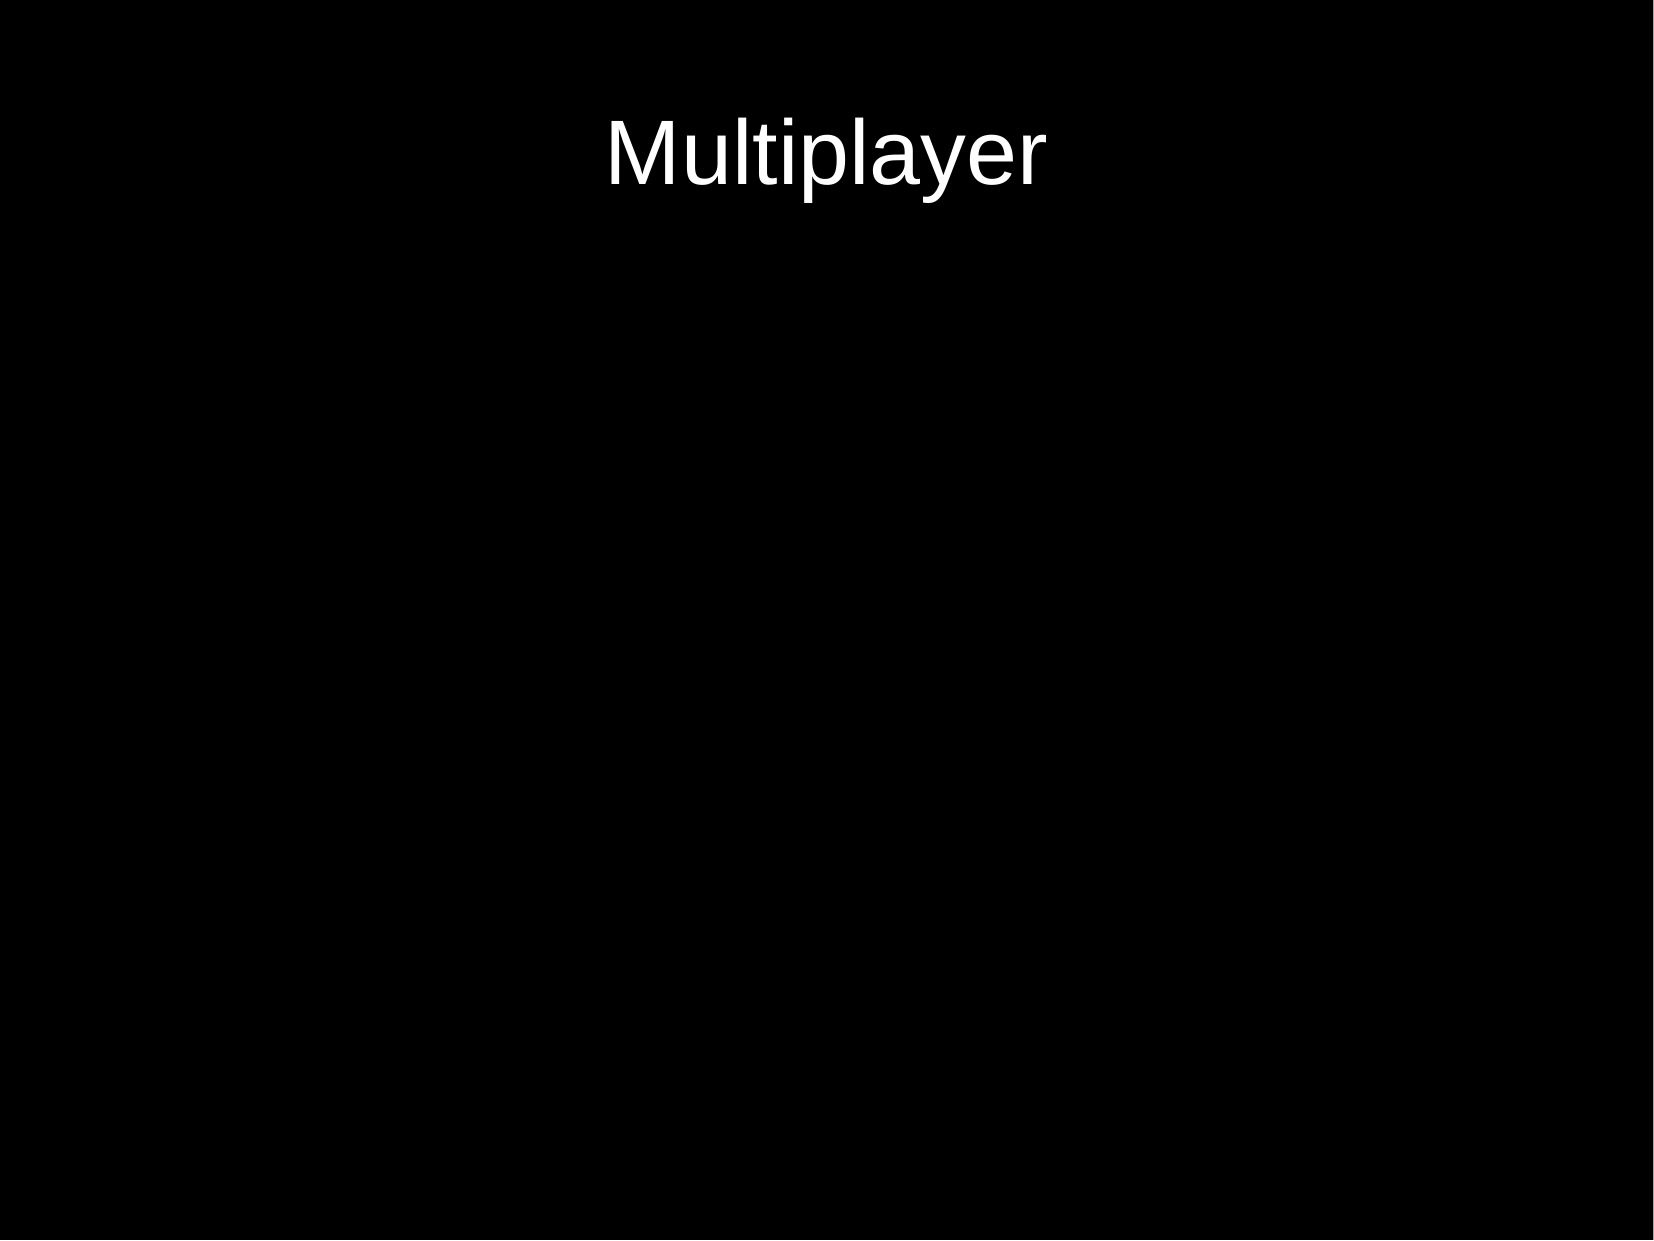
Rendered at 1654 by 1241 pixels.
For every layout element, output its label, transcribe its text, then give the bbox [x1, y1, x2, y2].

title Multiplayer [82, 49, 1571, 257]
